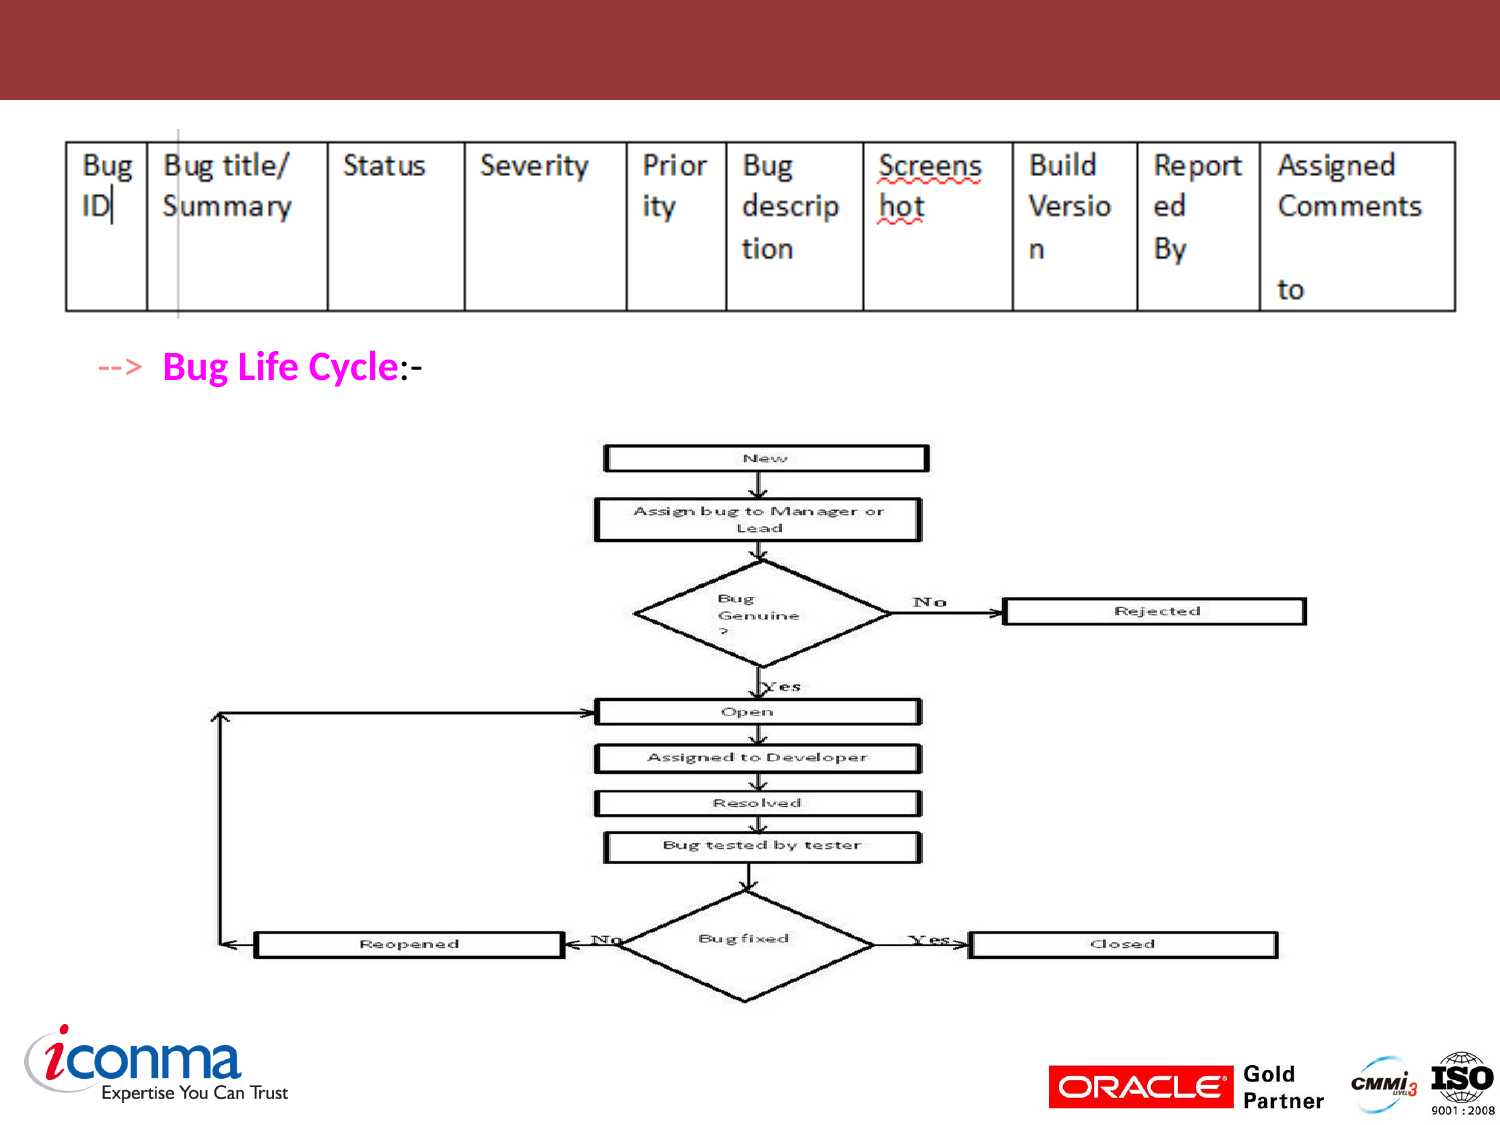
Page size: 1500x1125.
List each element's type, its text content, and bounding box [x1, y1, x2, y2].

text_box --> Bug Life Cycle:- [82, 331, 1408, 446]
picture [1346, 1047, 1497, 1123]
picture [47, 129, 1465, 319]
picture [1049, 1064, 1325, 1110]
picture [24, 425, 1321, 1103]
